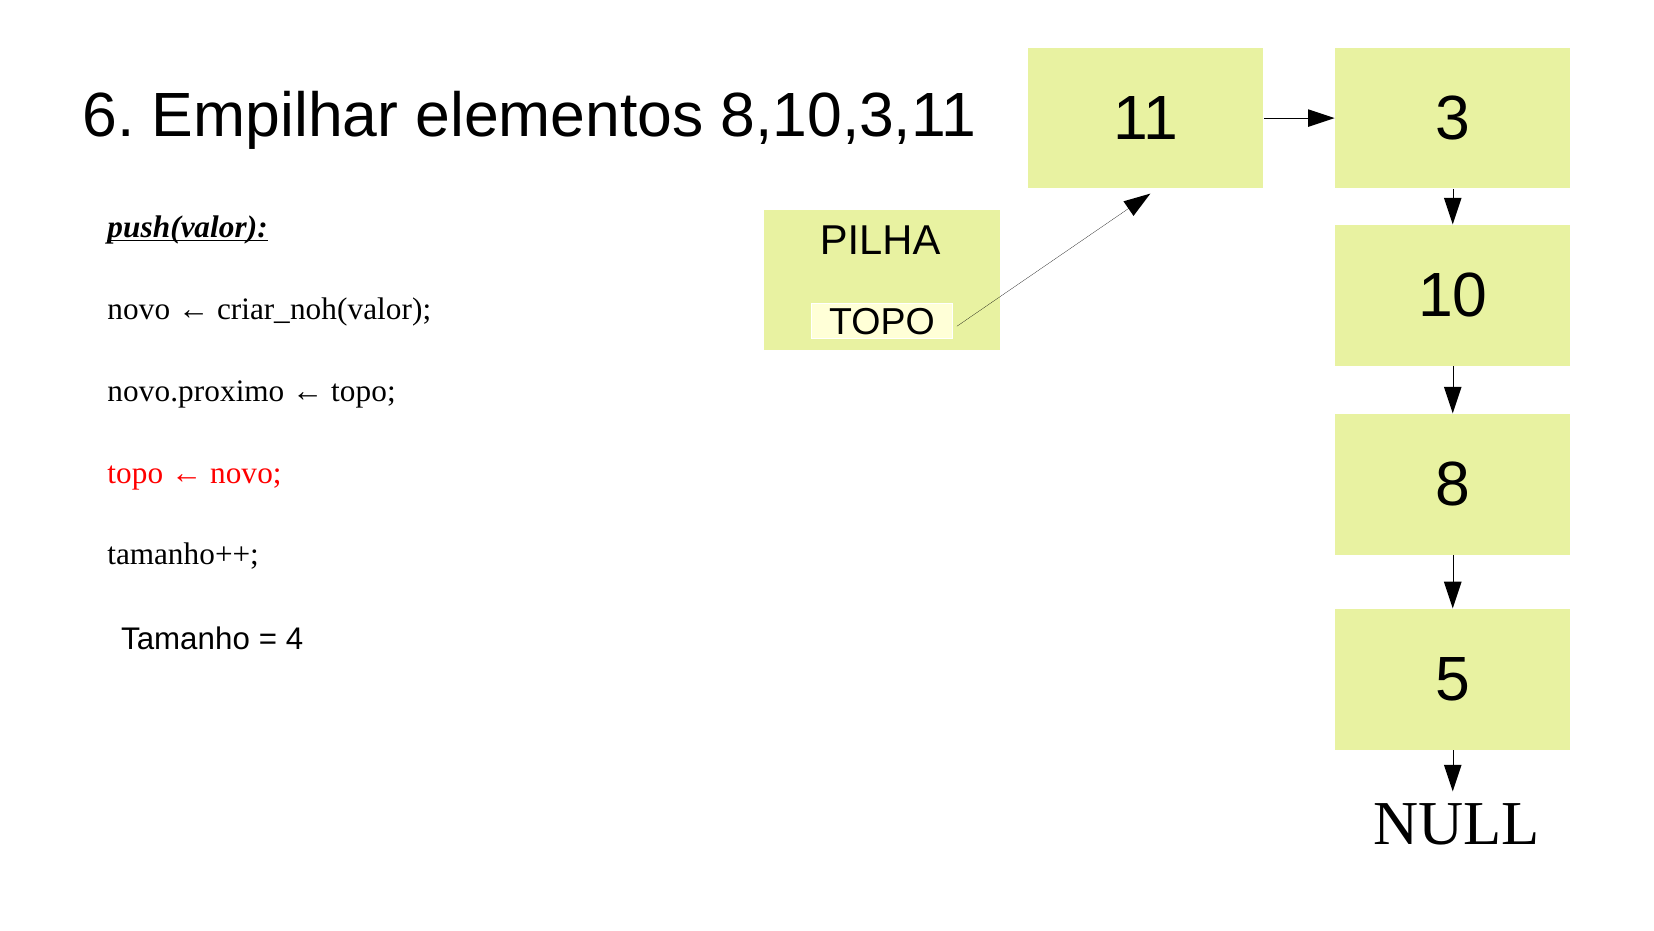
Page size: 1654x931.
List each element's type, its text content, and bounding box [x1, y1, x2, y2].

text_box Tamanho = 4 [106, 614, 321, 664]
text_box 11 [1027, 47, 1264, 189]
text_box 3 [1334, 47, 1571, 189]
text_box NULL [1358, 781, 1560, 863]
text_box 10 [1334, 224, 1571, 367]
text_box 5 [1334, 608, 1571, 751]
text_box push(valor): novo ← criar_noh(valor); novo.proximo ← topo; topo ← novo; tamanho++; [92, 199, 544, 579]
title 6. Empilhar elementos 8,10,3,11 [82, 37, 1571, 193]
text_box TOPO [811, 303, 953, 339]
text_box 8 [1334, 413, 1571, 556]
text_box PILHA [805, 209, 959, 271]
text_box [763, 209, 1001, 351]
